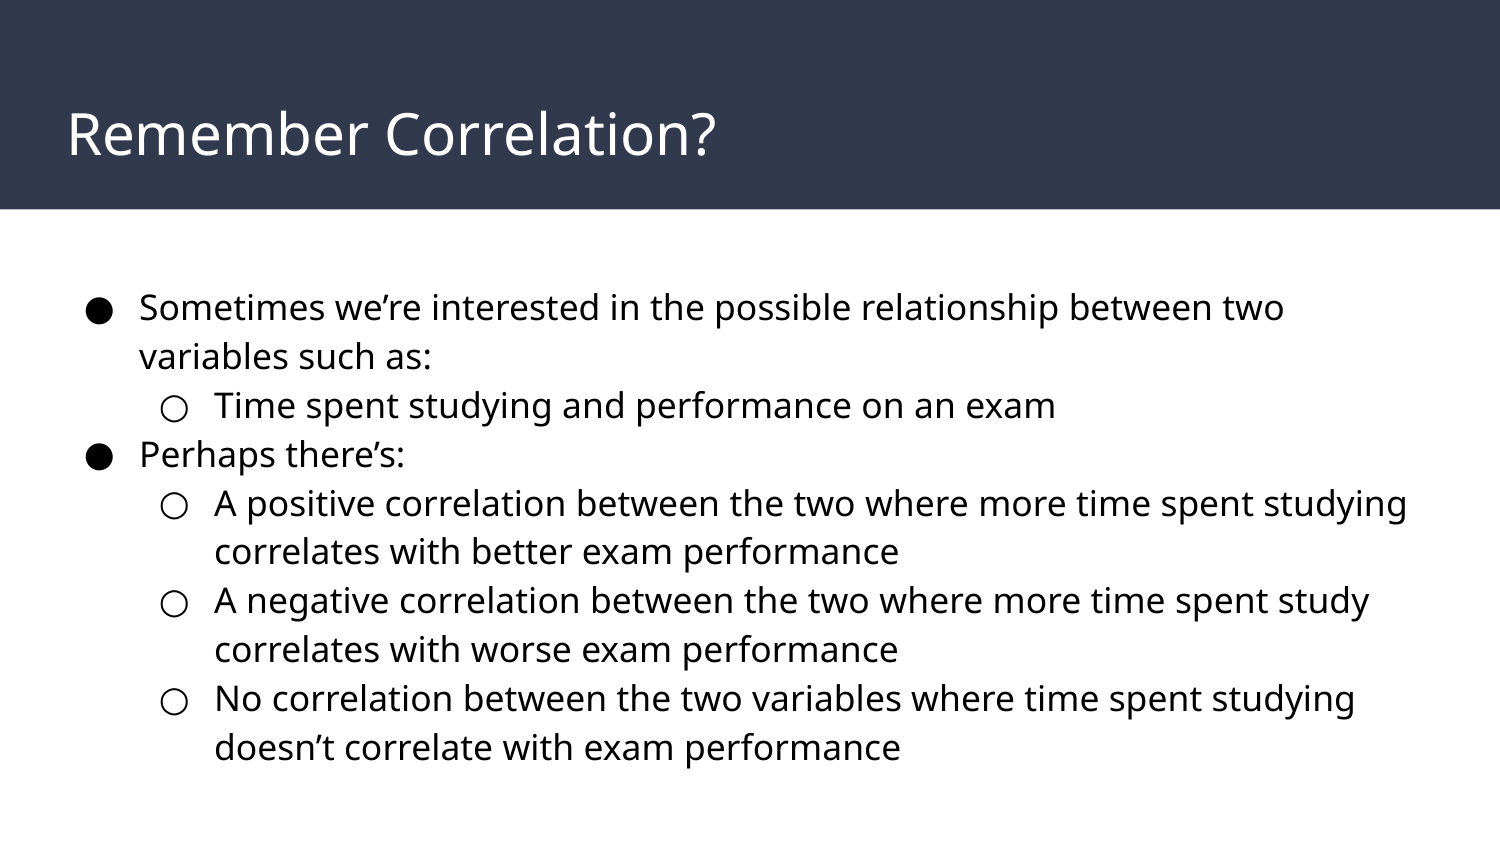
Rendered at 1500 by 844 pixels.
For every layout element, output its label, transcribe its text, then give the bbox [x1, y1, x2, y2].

title Remember Correlation? [51, 82, 1449, 185]
text_box Sometimes we’re interested in the possible relationship between two variables such as: Time spent studying and performance on an exam Perhaps there’s: A positive correlation between the two where more time spent studying correlates with better exam performance A negative correlation between the two where more time spent study correlates with worse exam performance No correlation between the two variables where time spent studying doesn’t correlate with exam performance [49, 263, 1439, 792]
